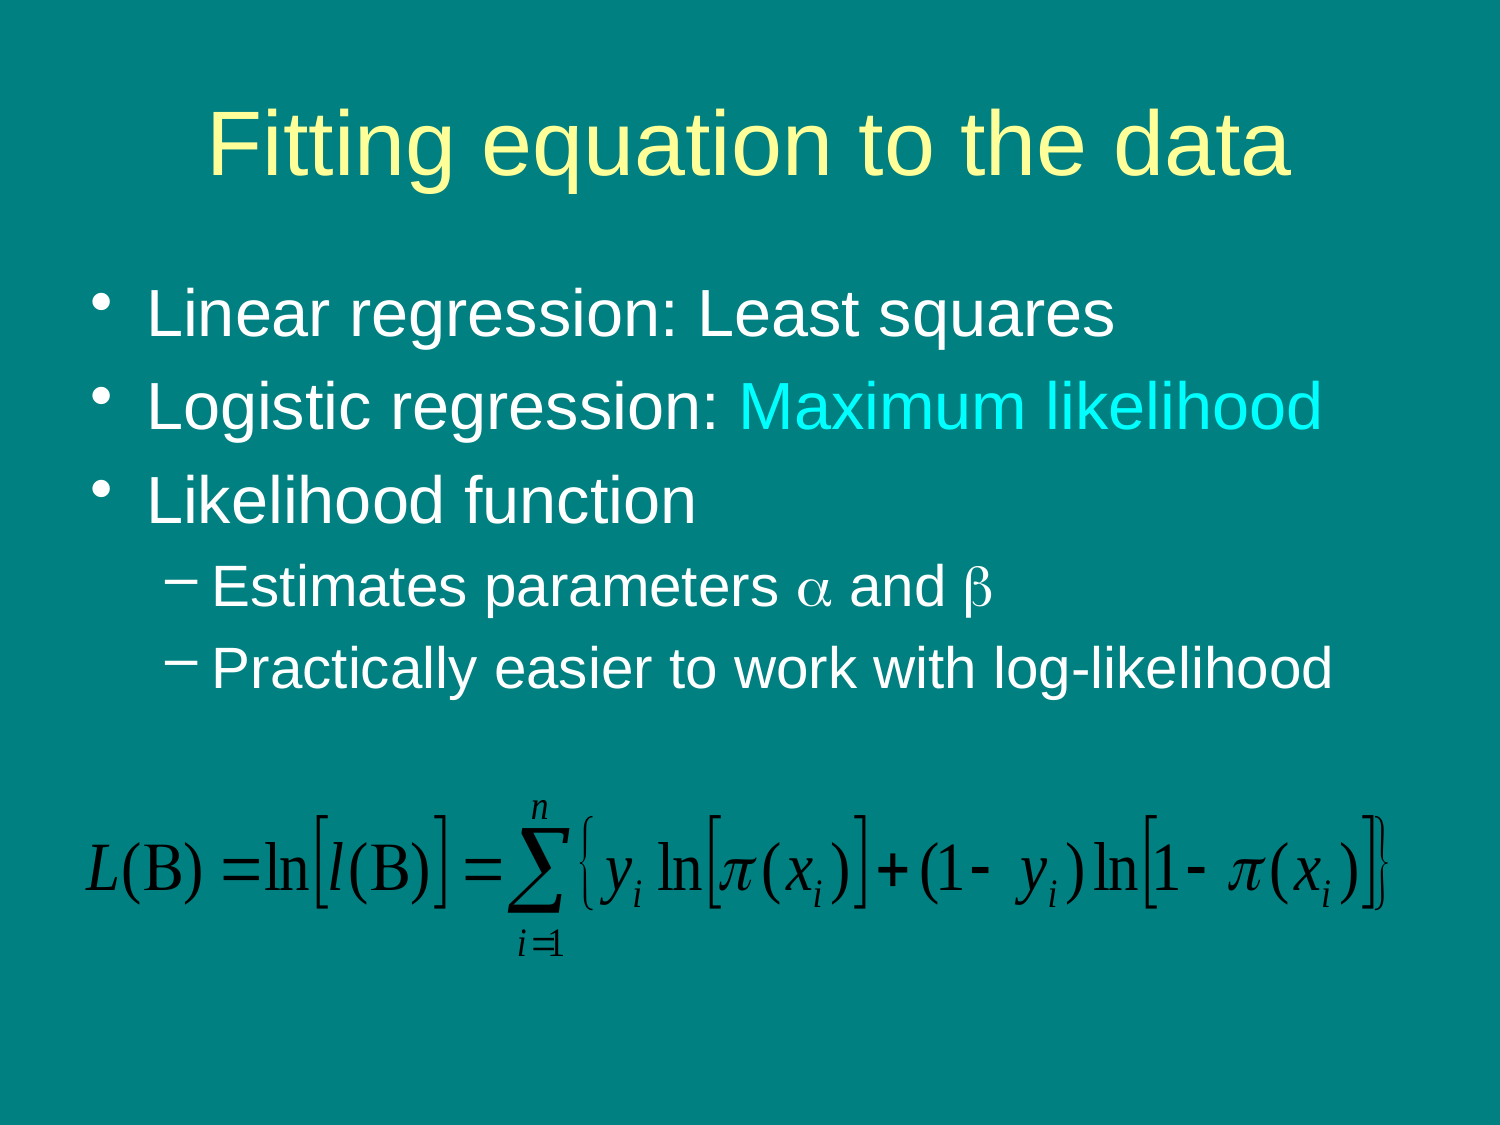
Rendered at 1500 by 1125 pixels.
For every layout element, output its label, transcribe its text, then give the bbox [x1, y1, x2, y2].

list Linear regression: Least squares Logistic regression: Maximum likelihood Likelihood function Estimates parameters a and b Practically easier to work with log-likelihood [75, 262, 1425, 1005]
picture [75, 774, 1405, 971]
chart [75, 774, 1406, 973]
title Fitting equation to the data [75, 45, 1425, 233]
